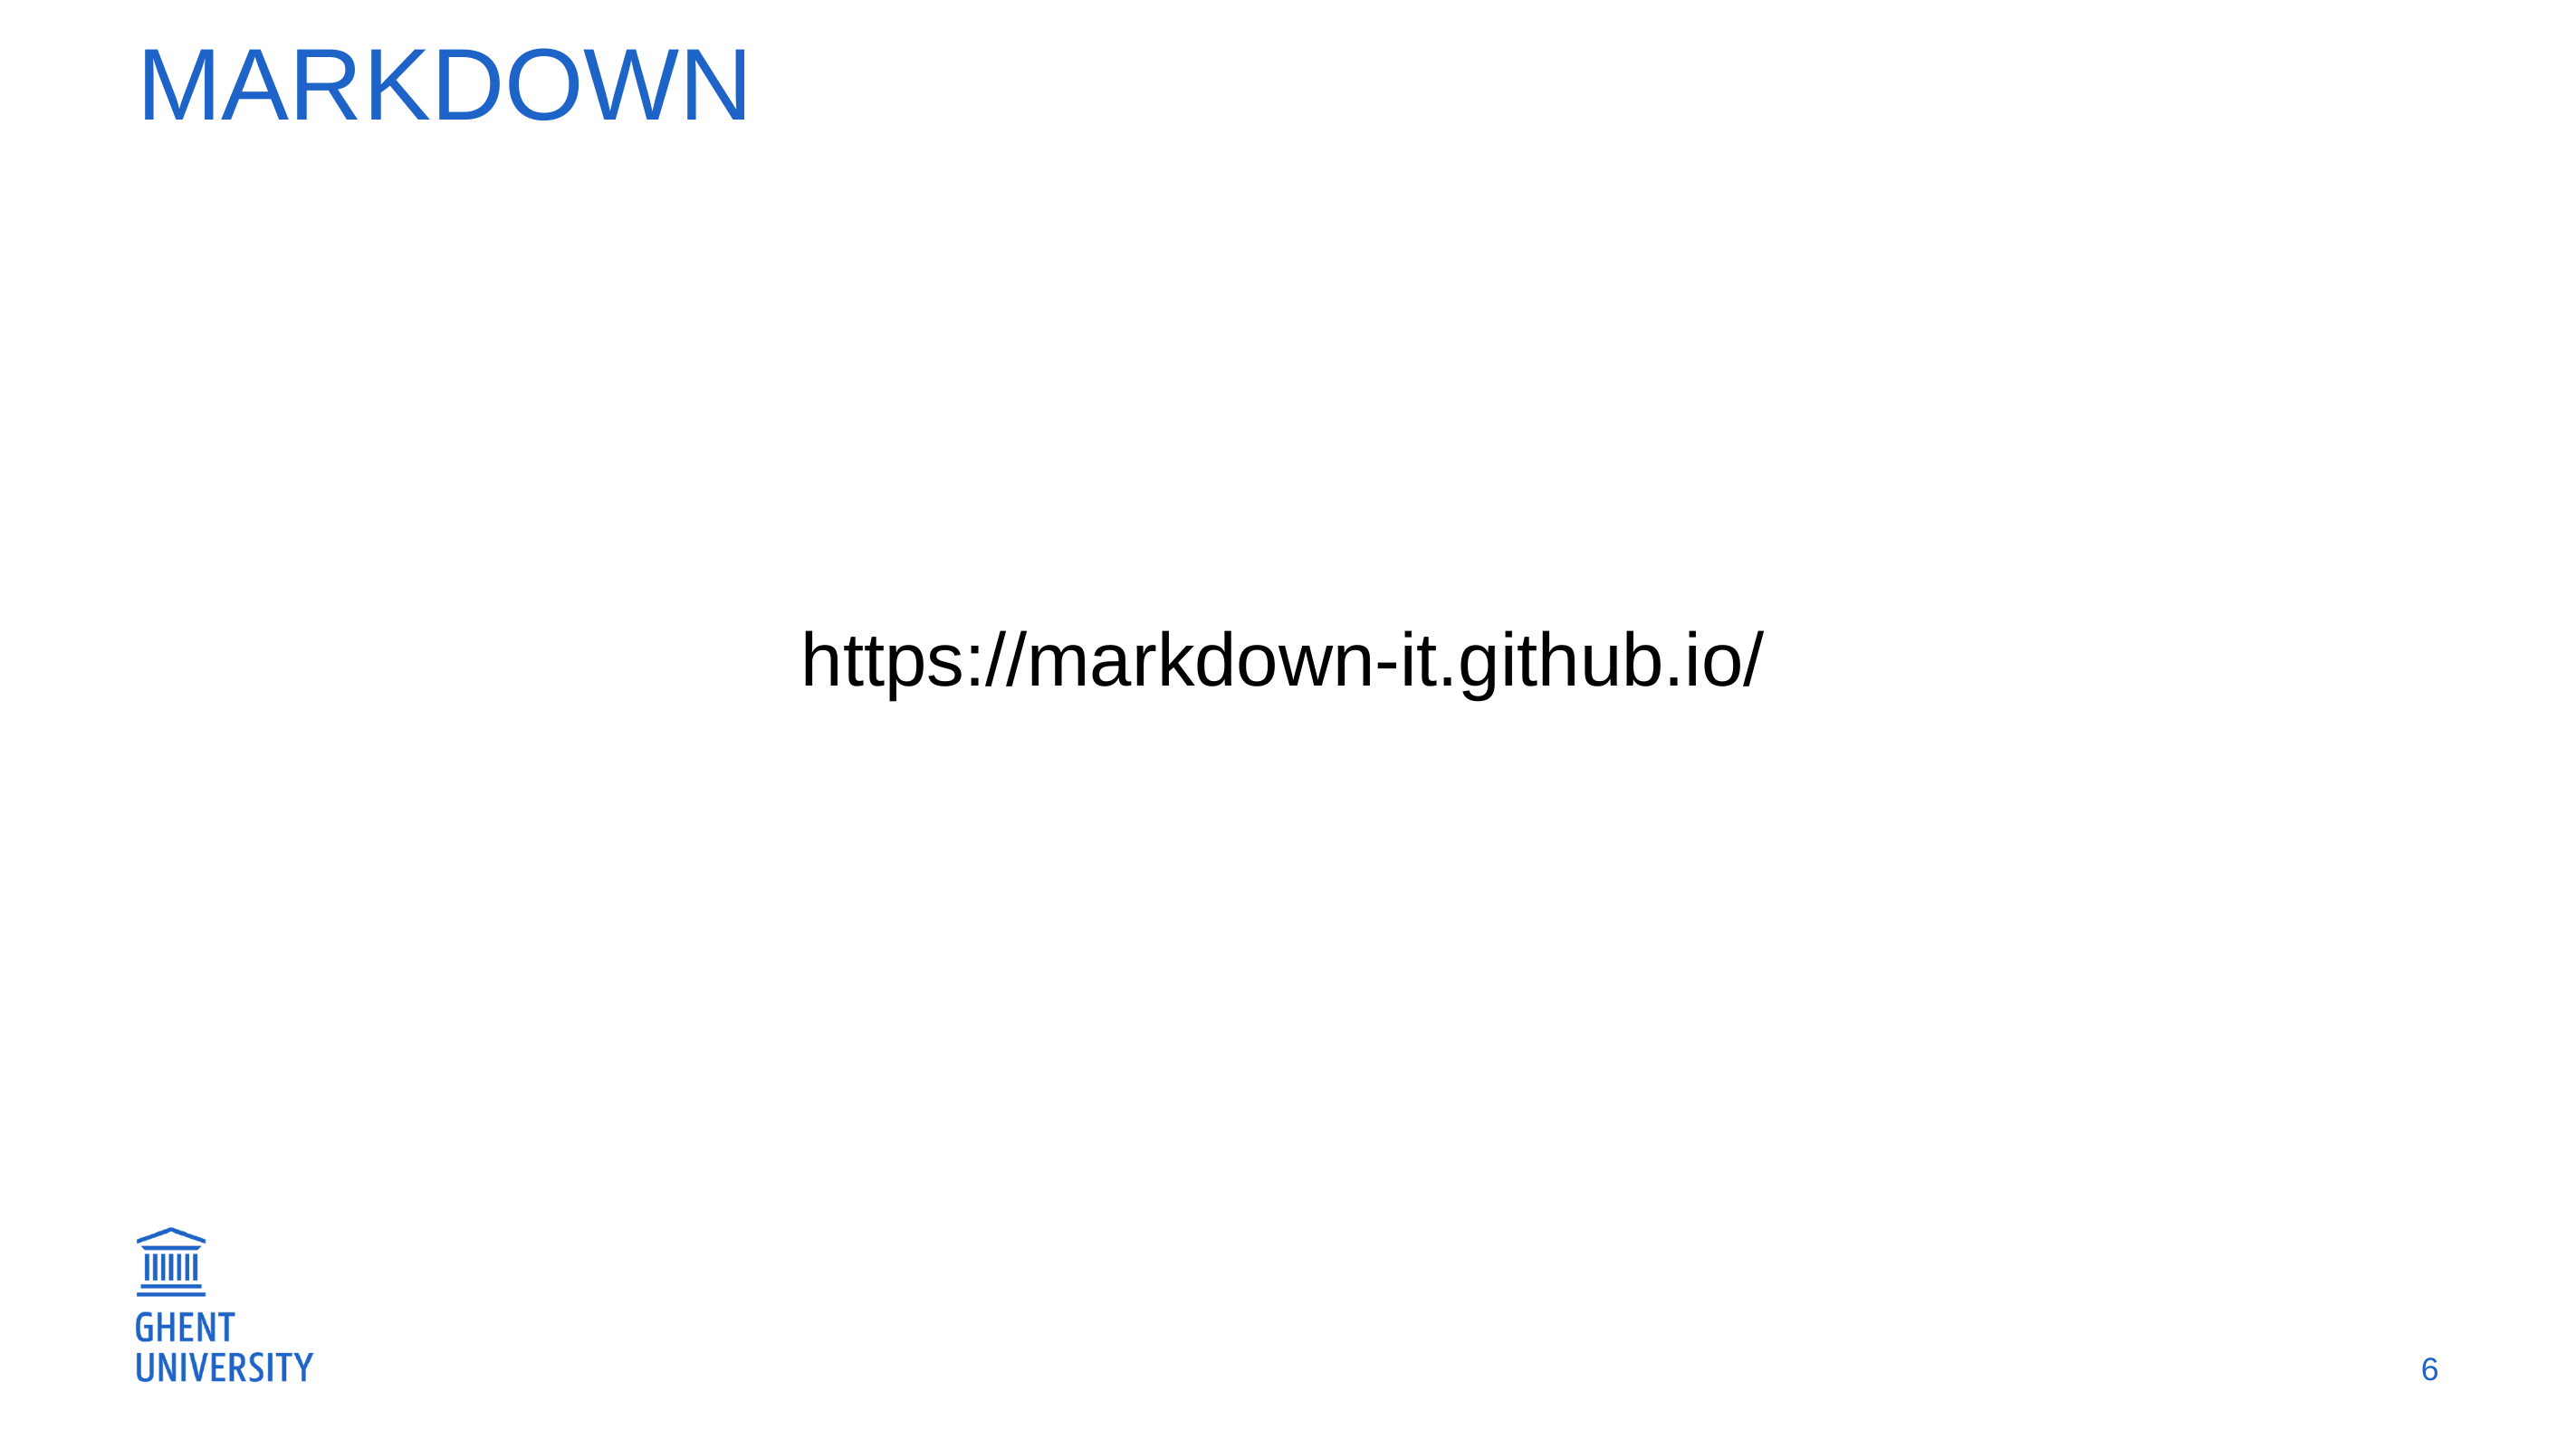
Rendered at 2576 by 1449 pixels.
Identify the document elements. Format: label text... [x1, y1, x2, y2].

slide_number <number> [2315, 1329, 2453, 1407]
picture [68, 1175, 411, 1449]
text_box https://markdown-it.github.io/ [788, 611, 1794, 799]
title Markdown [123, 20, 2456, 149]
